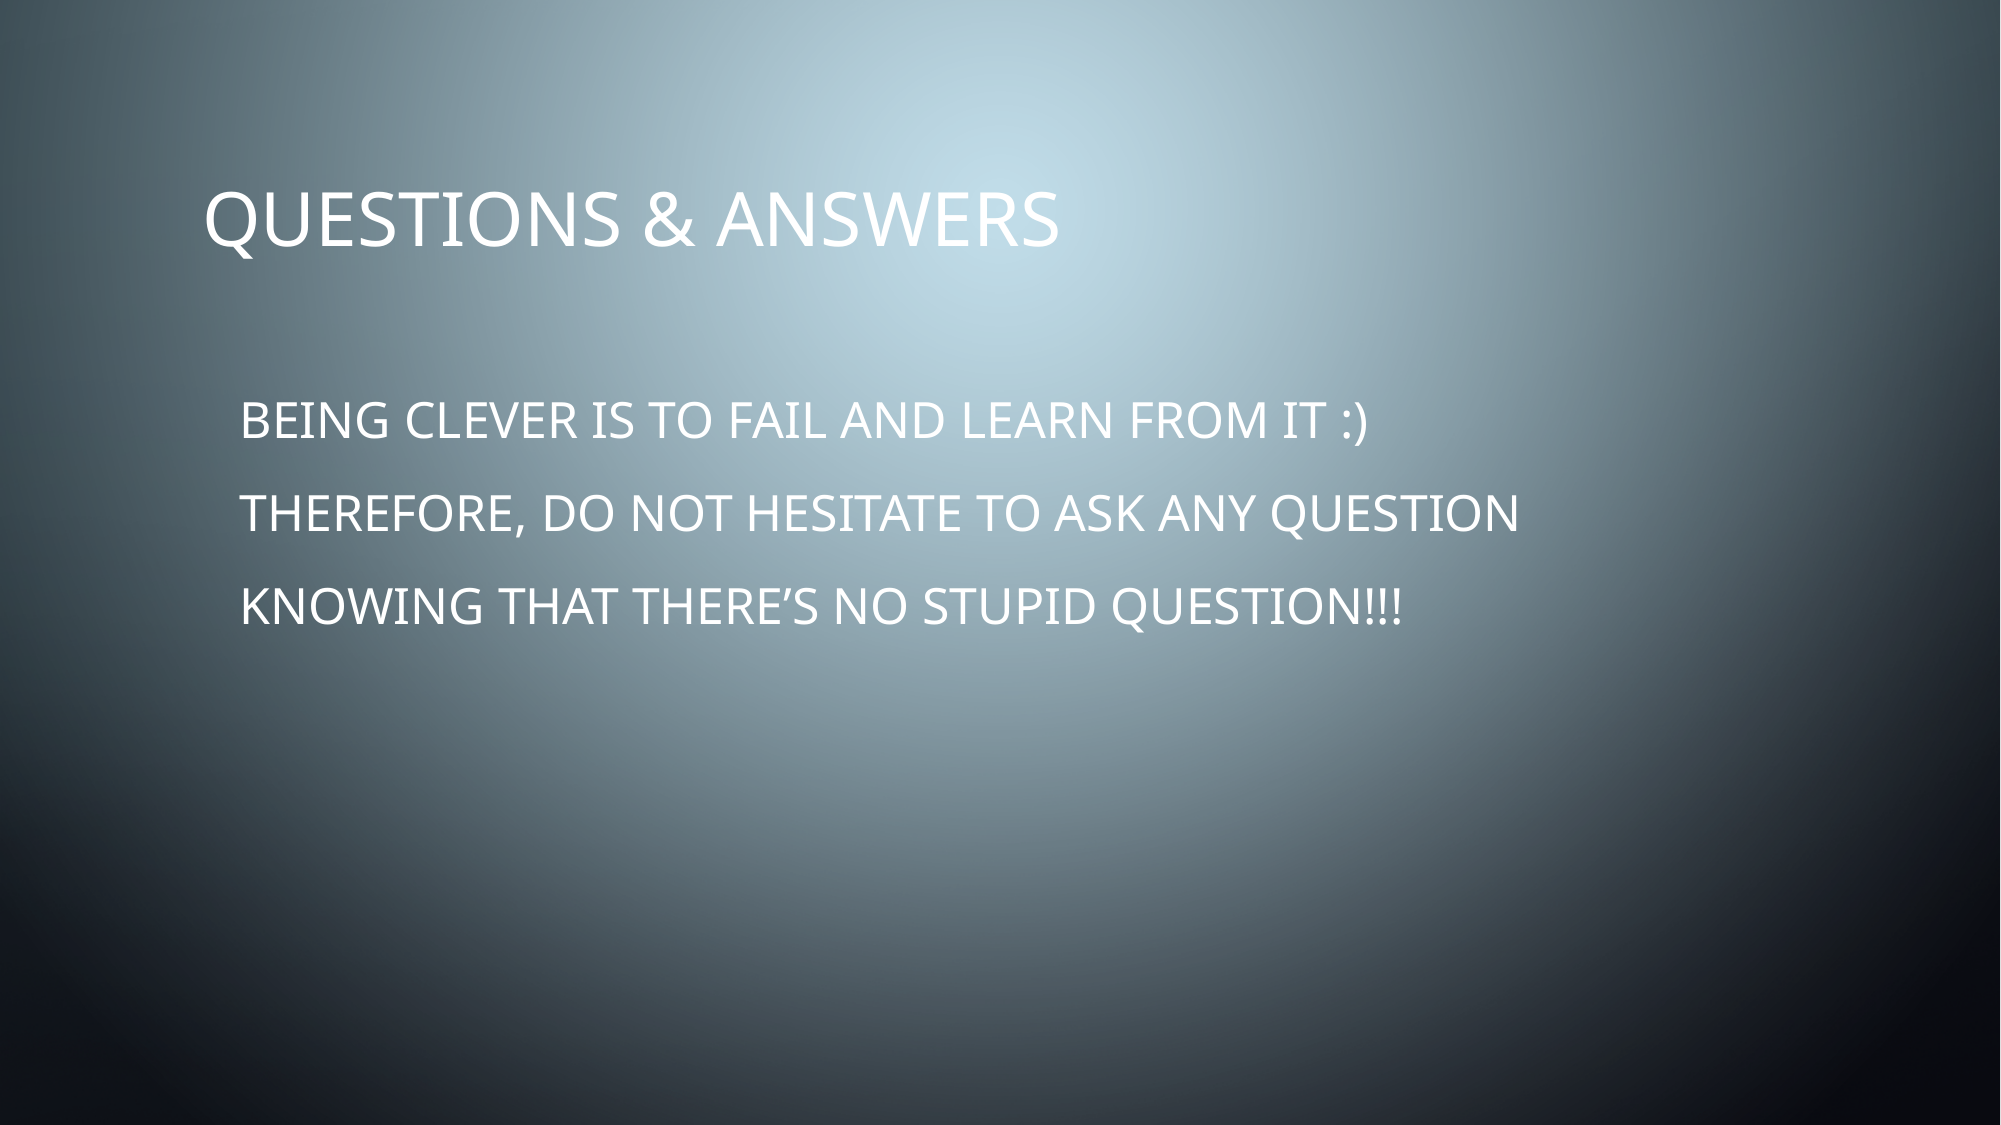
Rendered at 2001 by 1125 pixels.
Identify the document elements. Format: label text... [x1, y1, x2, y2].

picture [0, 0, 2001, 1125]
list BEING CLEVER IS TO FAIL AND LEARN FROM IT :) THEREFORE, DO NOT HESITATE TO ASK ANY QUESTION KNOWING THAT THERE’S NO STUPID QUESTION!!! [187, 369, 1813, 950]
title Questions & answers [187, 101, 1813, 344]
